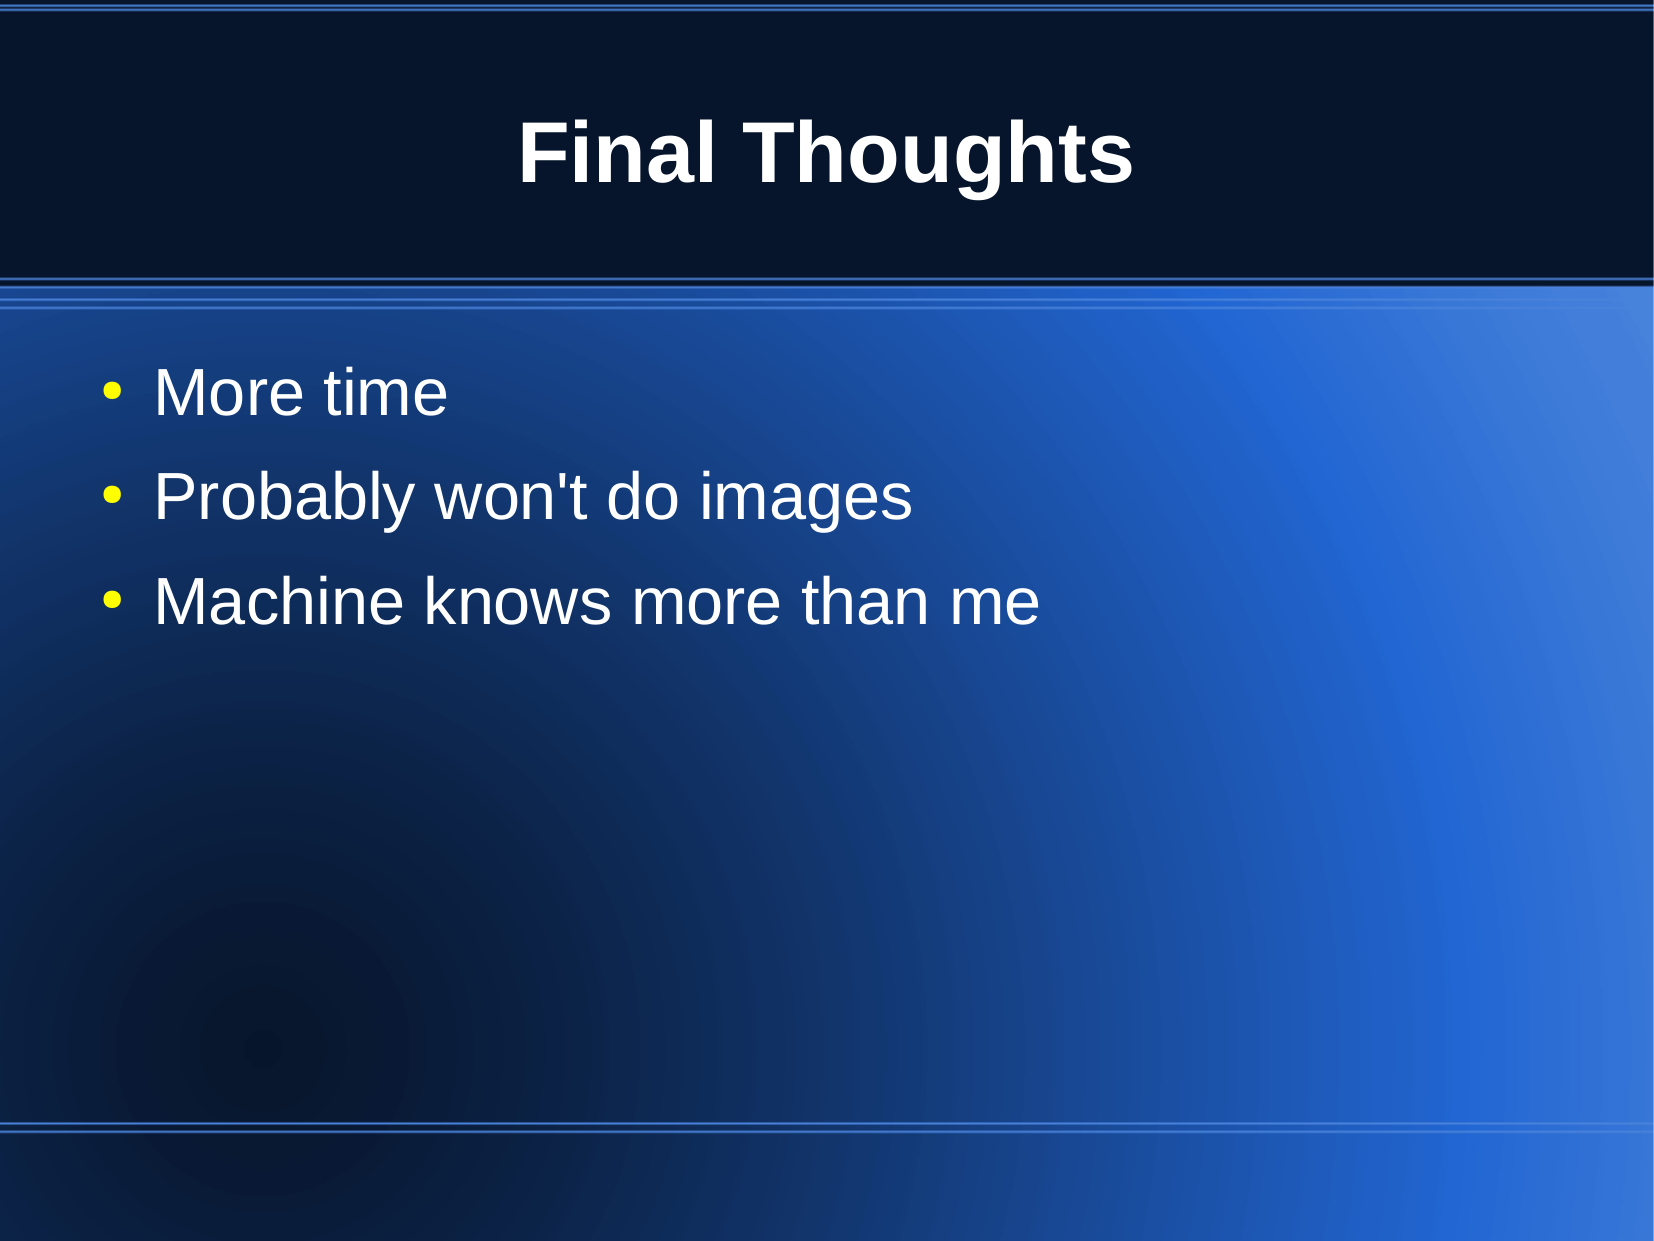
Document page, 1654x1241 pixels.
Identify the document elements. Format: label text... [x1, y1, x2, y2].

title Final Thoughts [82, 49, 1571, 257]
list More time Probably won't do images Machine knows more than me [82, 355, 1571, 1058]
picture [0, 0, 1654, 1241]
